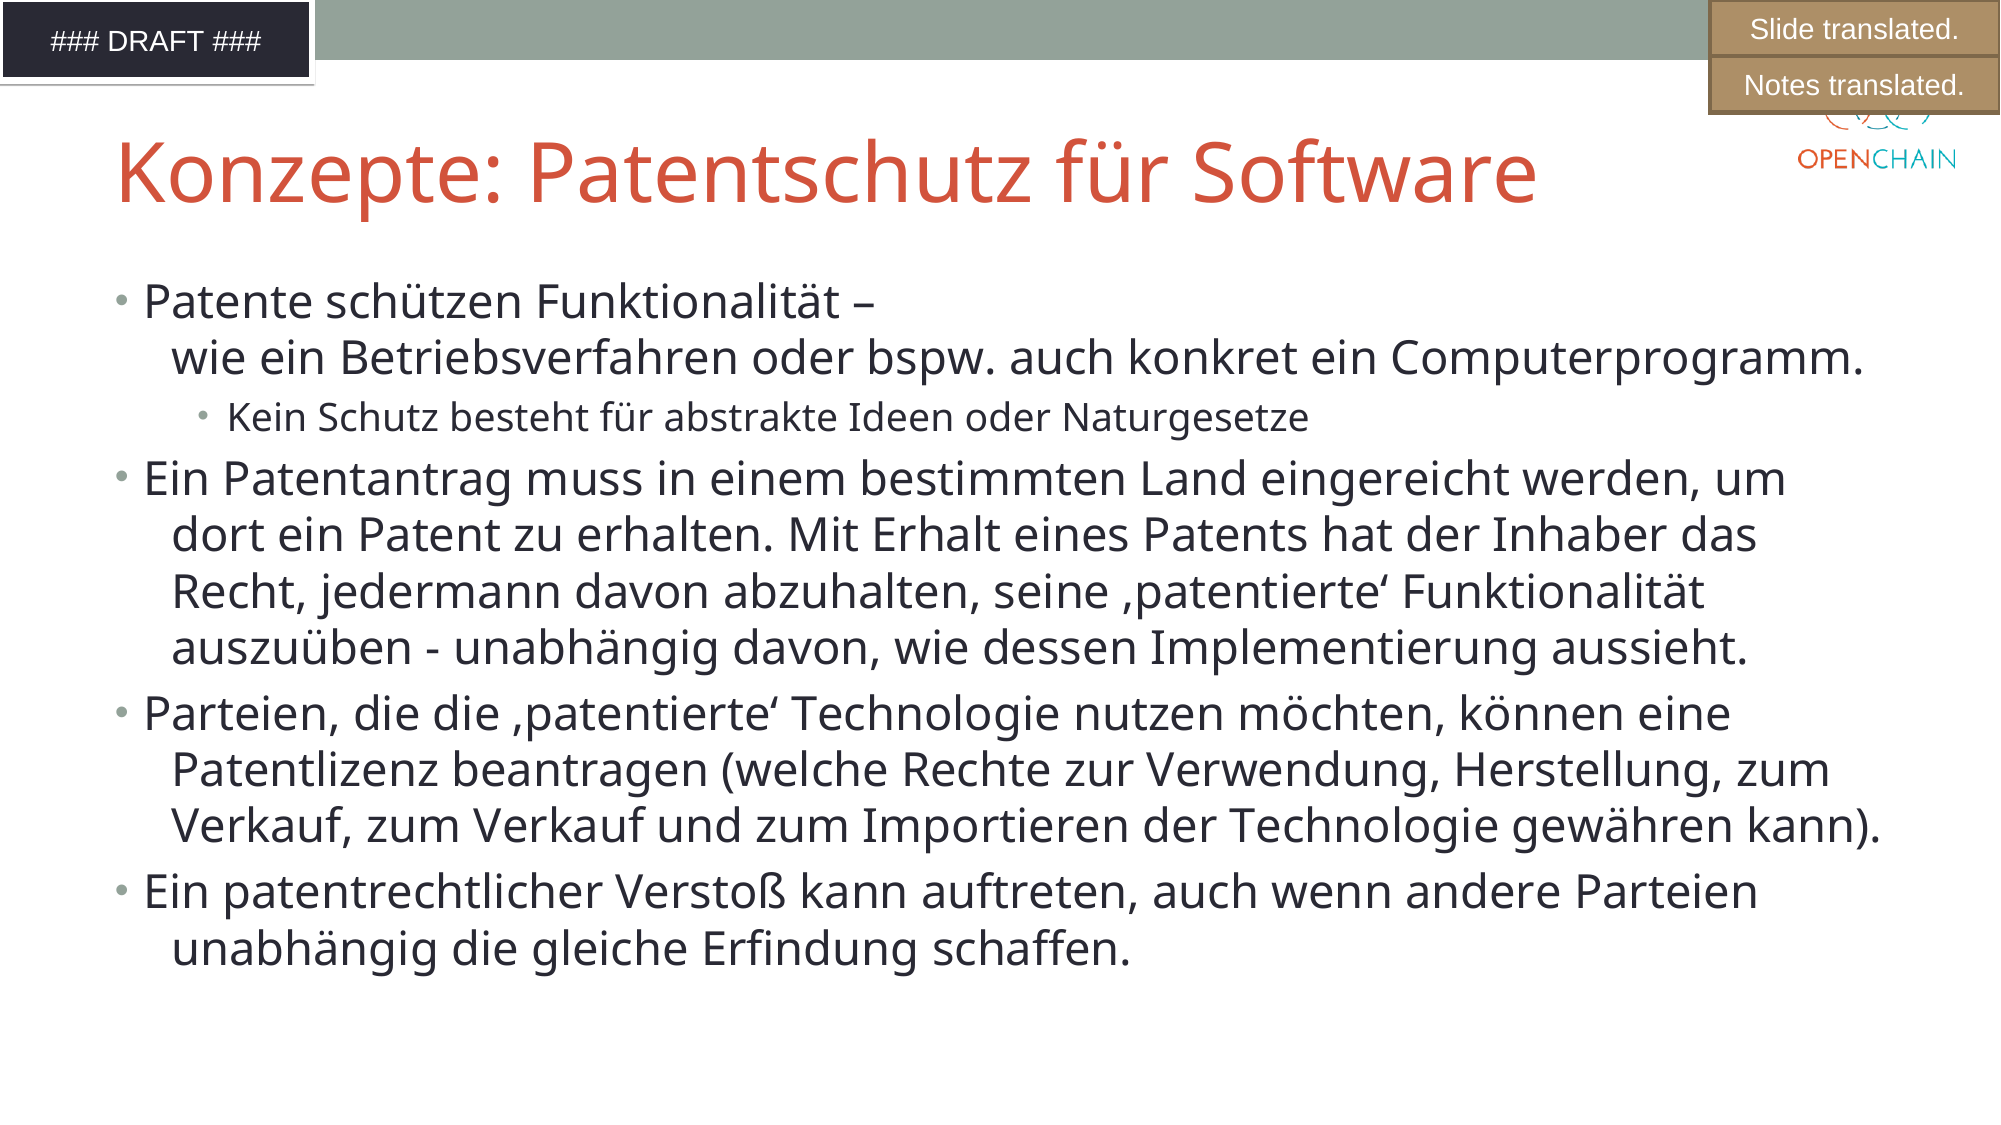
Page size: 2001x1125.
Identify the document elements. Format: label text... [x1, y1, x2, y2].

text_box Slide translated. [1710, 0, 2000, 56]
title Konzepte: Patentschutz für Software [99, 87, 1900, 251]
list Patente schützen Funktionalität – wie ein Betriebsverfahren oder bspw. auch konkret ein Computerprogramm. Kein Schutz besteht für abstrakte Ideen oder Naturgesetze Ein Patentantrag muss in einem bestimmten Land eingereicht werden, um dort ein Patent zu erhalten. Mit Erhalt eines Patents hat der Inhaber das Recht, jedermann davon abzuhalten, seine ‚patentierte‘ Funktionalität auszuüben - unabhängig davon, wie dessen Implementierung aussieht. Parteien, die die ‚patentierte‘ Technologie nutzen möchten, können eine Patentlizenz beantragen (welche Rechte zur Verwendung, Herstellung, zum Verkauf, zum Verkauf und zum Importieren der Technologie gewähren kann). Ein patentrechtlicher Verstoß kann auftreten, auch wenn andere Parteien unabhängig die gleiche Erfindung schaffen. [99, 263, 1900, 1064]
text_box Notes translated. [1710, 56, 2000, 113]
